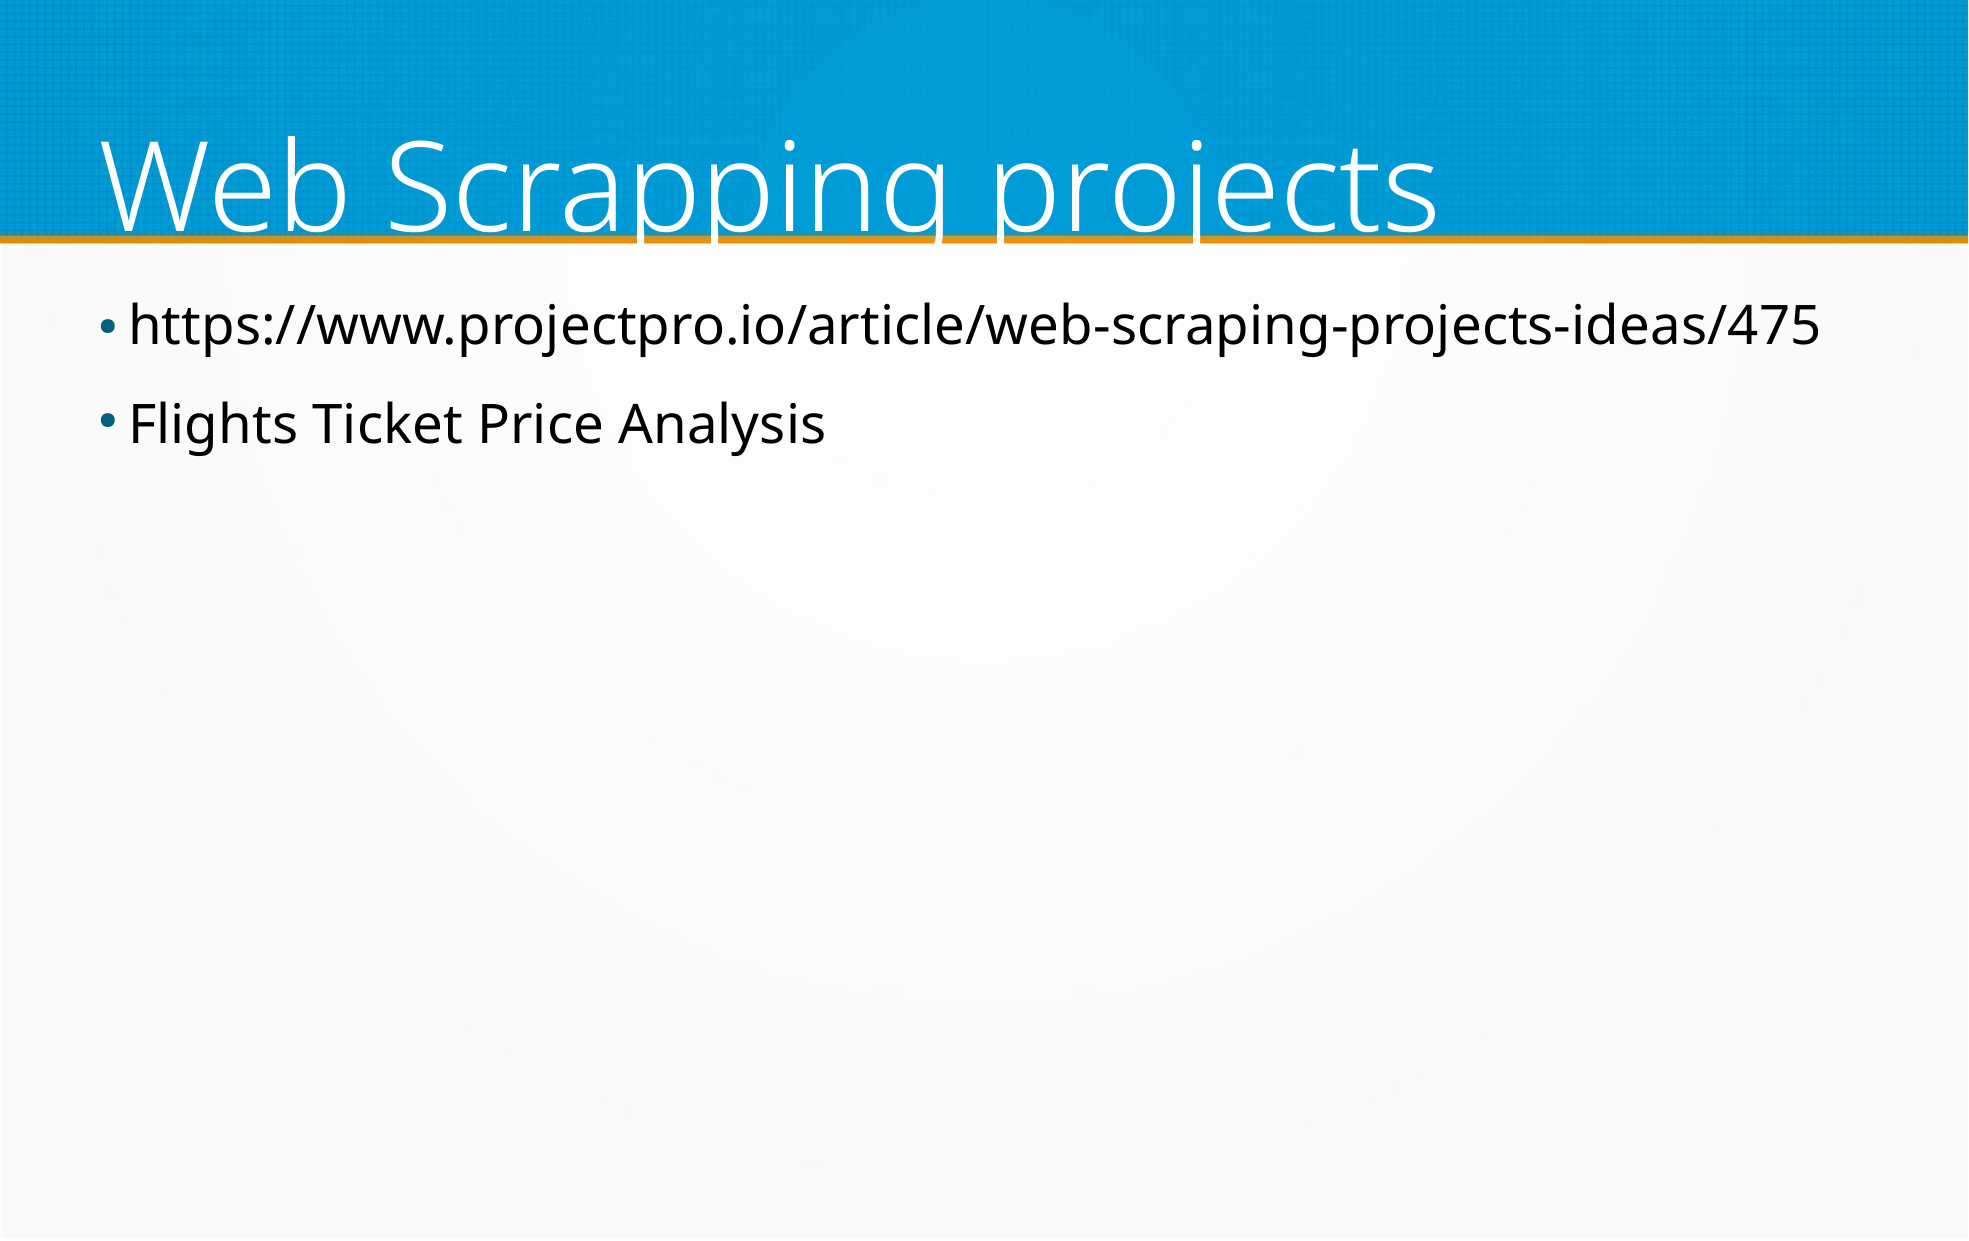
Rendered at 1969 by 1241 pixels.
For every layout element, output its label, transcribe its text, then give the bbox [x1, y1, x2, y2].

title Web Scrapping projects [98, 49, 1870, 257]
picture [0, 233, 1969, 1241]
list https://www.projectpro.io/article/web-scraping-projects-ideas/475 Flights Ticket Price Analysis [98, 290, 1870, 481]
